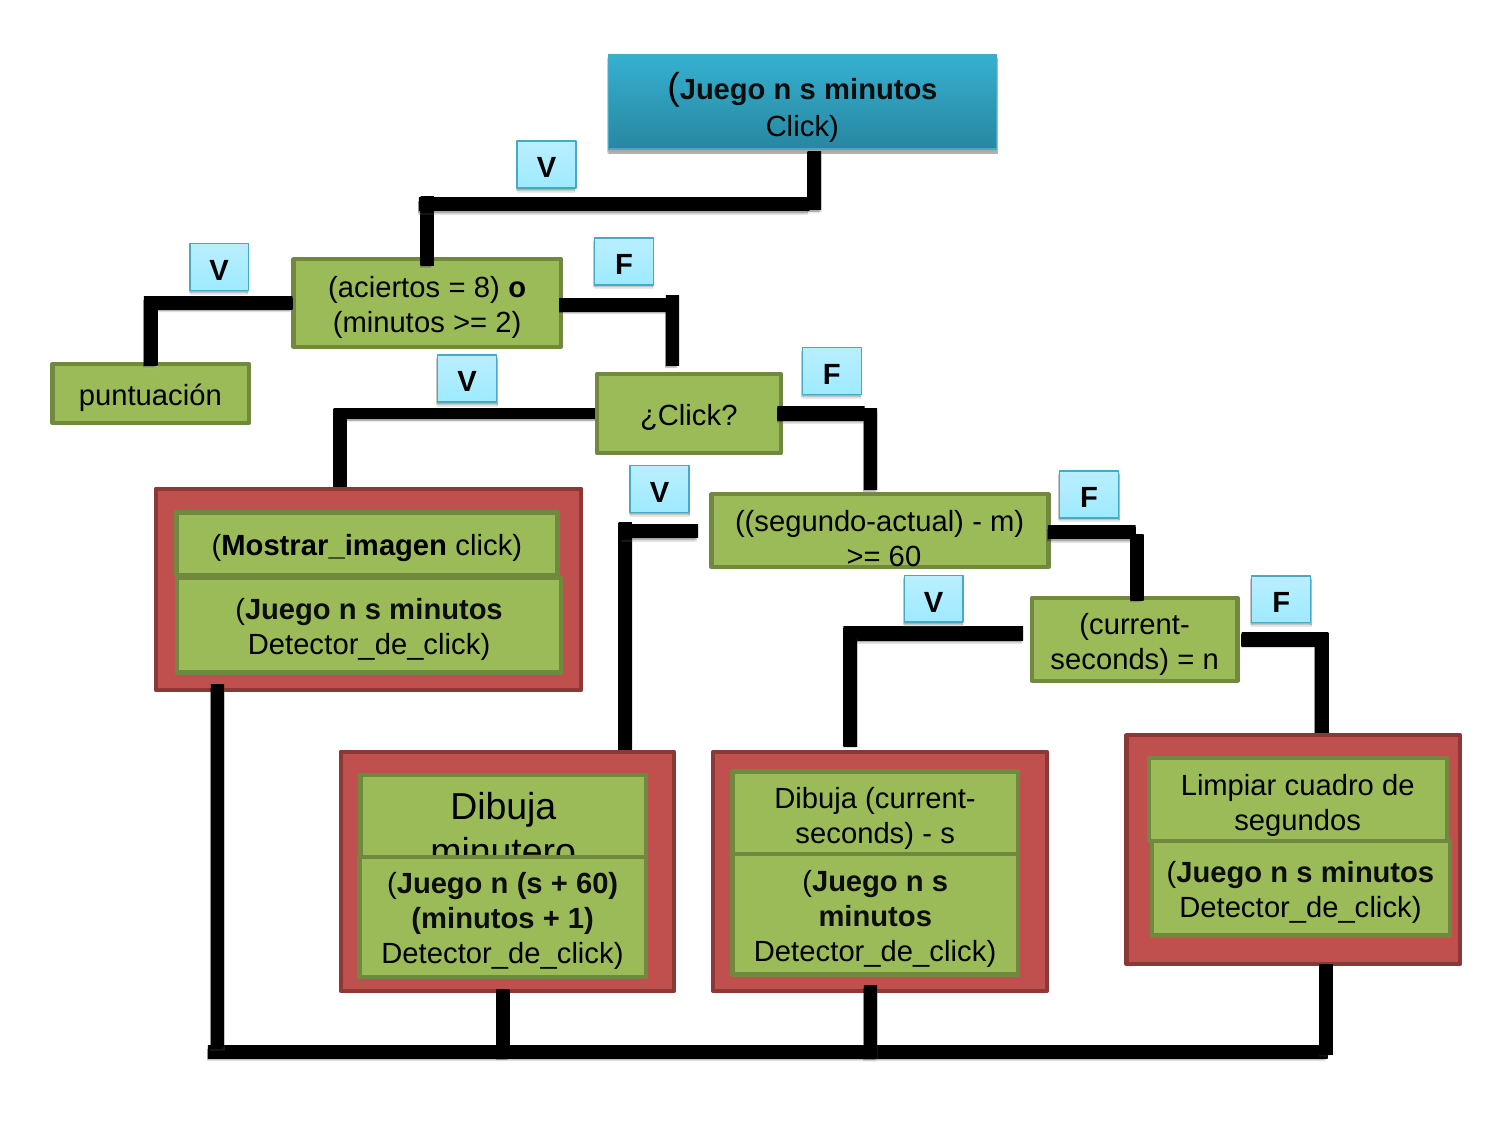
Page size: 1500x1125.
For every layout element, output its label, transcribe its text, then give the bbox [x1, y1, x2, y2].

text_box puntuación [52, 363, 249, 424]
text_box (Juego n s minutos Click) [608, 54, 997, 150]
text_box (Juego n s minutos Detector_de_click) [177, 578, 562, 673]
text_box V [630, 465, 689, 513]
text_box (Juego n (s + 60) (minutos + 1) Detector_de_click) [359, 857, 647, 978]
text_box [843, 627, 1023, 746]
text_box F [802, 347, 862, 395]
text_box (Mostrar_imagen click) [176, 512, 558, 576]
text_box Limpiar cuadro de segundos [1148, 758, 1447, 842]
text_box (current-seconds) = n [1031, 597, 1238, 681]
text_box [419, 151, 821, 265]
text_box V [189, 243, 249, 291]
text_box [334, 408, 595, 487]
text_box [777, 407, 877, 489]
text_box (Juego n s minutos Detector_de_click) [1151, 841, 1450, 936]
text_box (Juego n s minutos Detector_de_click) [732, 854, 1019, 975]
text_box V [517, 141, 577, 188]
text_box ¿Click? [597, 373, 781, 453]
text_box [619, 522, 698, 750]
text_box Dibuja (current-seconds) - s [732, 771, 1019, 852]
text_box F [1059, 470, 1119, 518]
text_box Dibuja minutero [360, 774, 647, 855]
text_box V [437, 355, 497, 402]
text_box [144, 296, 292, 366]
text_box (aciertos = 8) o (minutos >= 2) [293, 259, 561, 347]
text_box F [594, 237, 654, 285]
text_box F [1251, 575, 1311, 623]
text_box V [904, 575, 964, 623]
text_box [559, 296, 679, 366]
text_box [1048, 526, 1144, 601]
text_box [155, 488, 1461, 1059]
text_box ((segundo-actual) - m) >= 60 [711, 494, 1049, 568]
text_box [1242, 632, 1328, 733]
